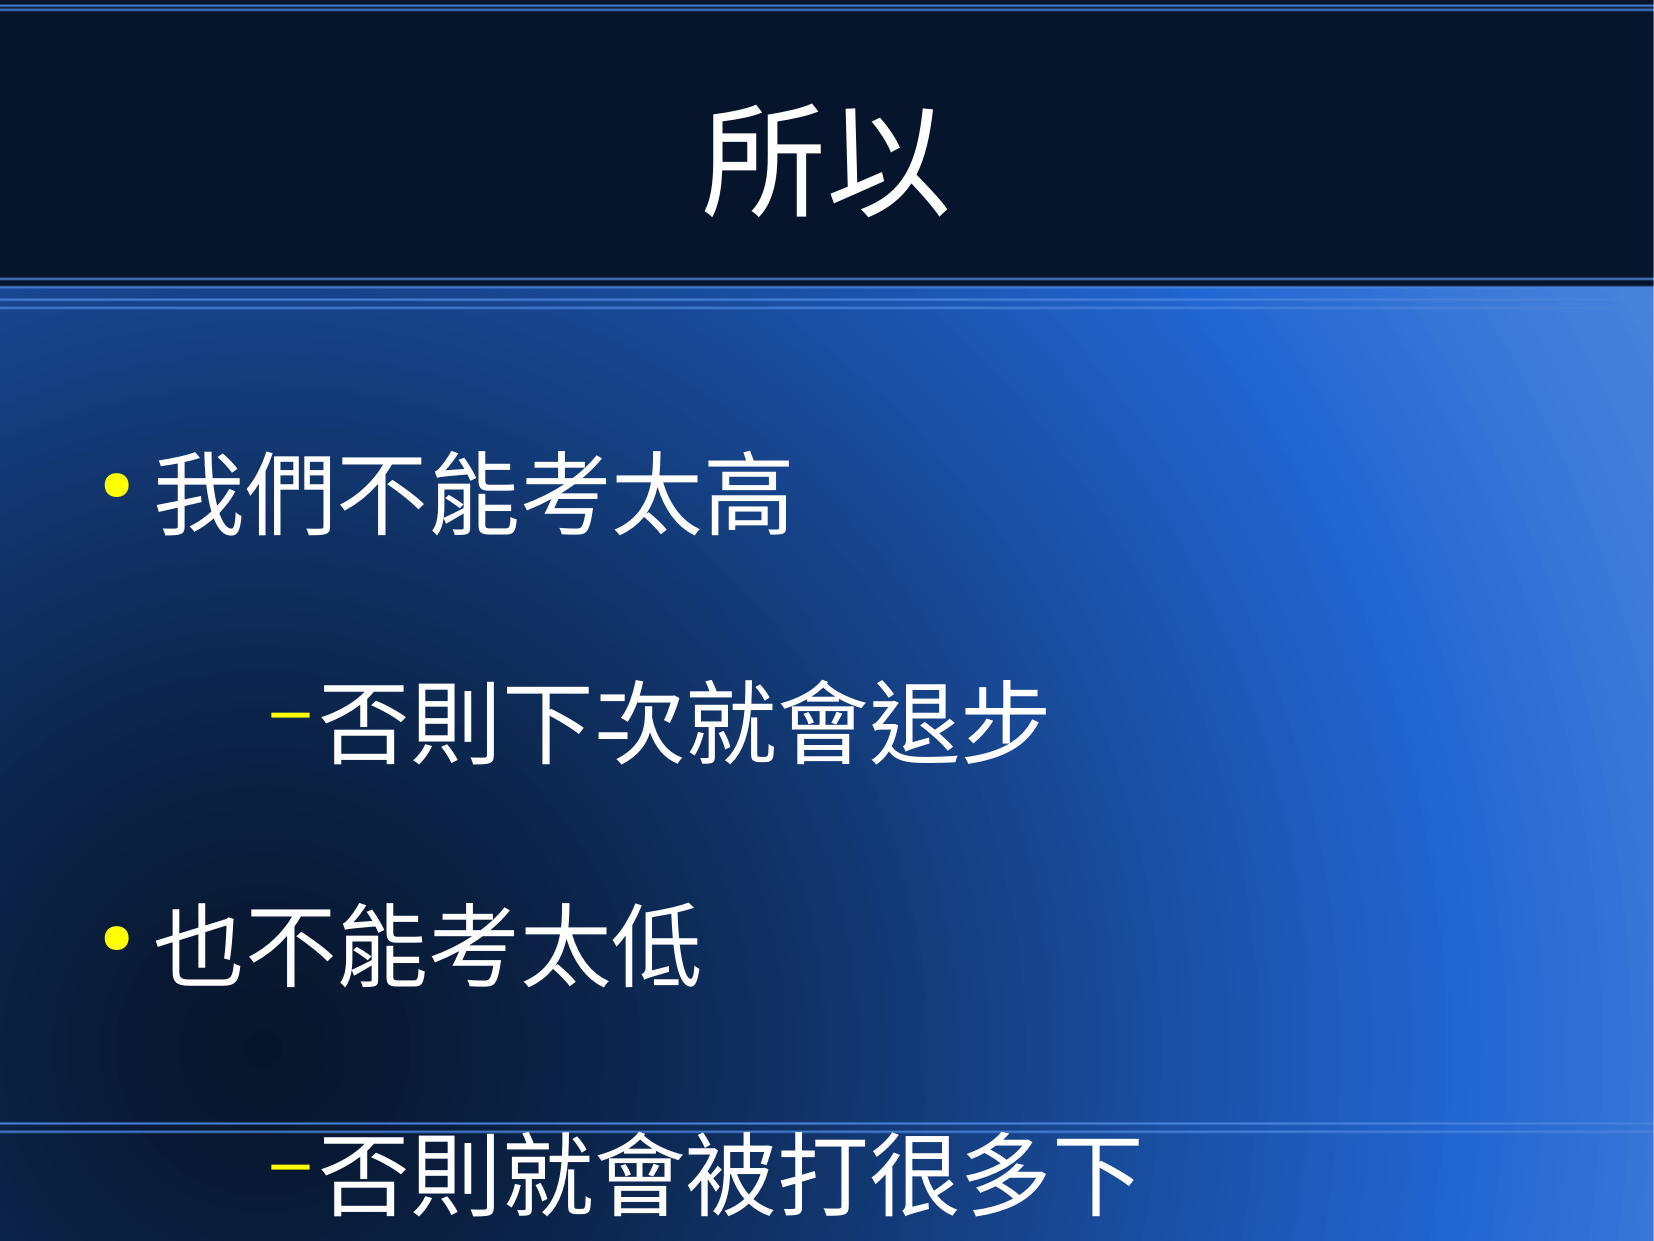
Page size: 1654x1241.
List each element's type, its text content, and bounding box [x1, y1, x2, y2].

title 所以 [82, 49, 1571, 257]
list 我們不能考太高 否則下次就會退步 也不能考太低 否則就會被打很多下 [82, 355, 1571, 1241]
picture [0, 0, 1654, 1241]
